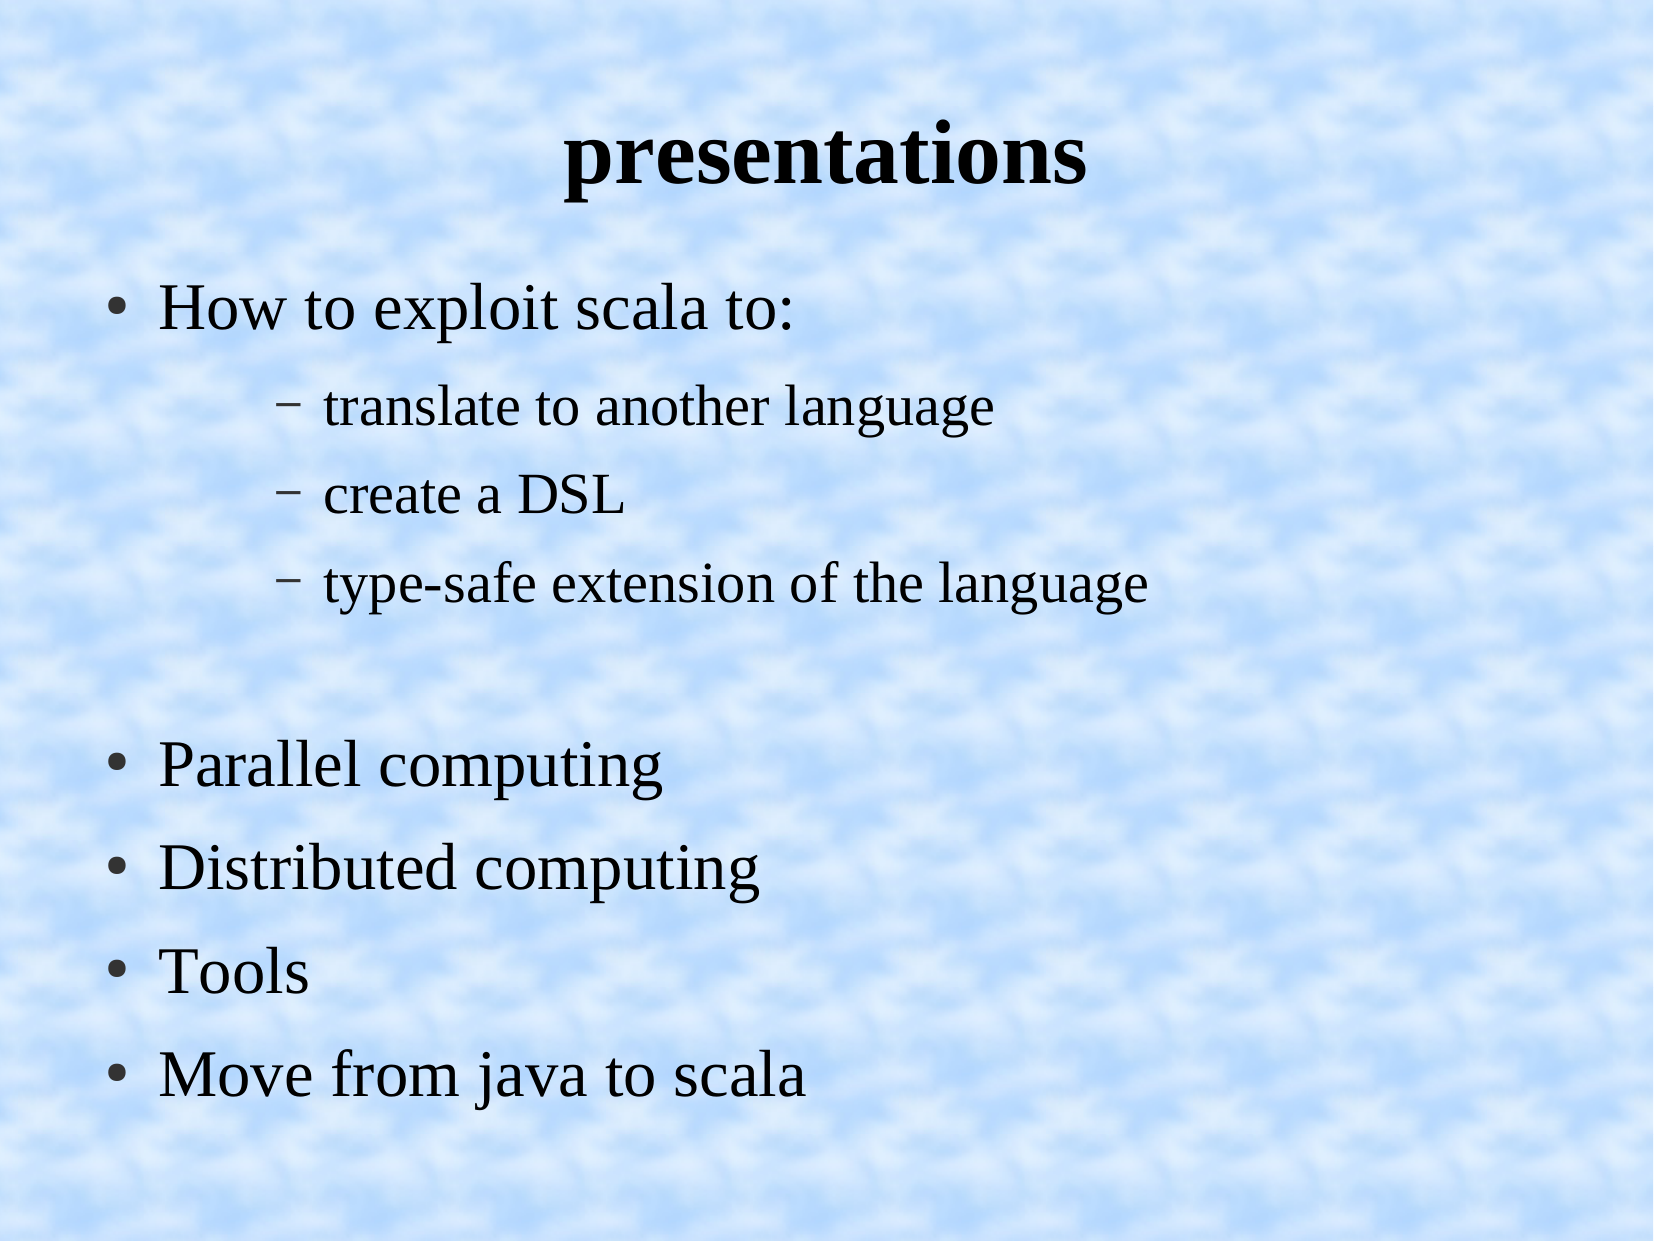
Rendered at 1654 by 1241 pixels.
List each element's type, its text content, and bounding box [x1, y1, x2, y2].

picture [0, 0, 1654, 1241]
title presentations [82, 49, 1571, 257]
list How to exploit scala to: translate to another language create a DSL type-safe extension of the language Parallel computing Distributed computing Tools Move from java to scala [87, 270, 1576, 1126]
